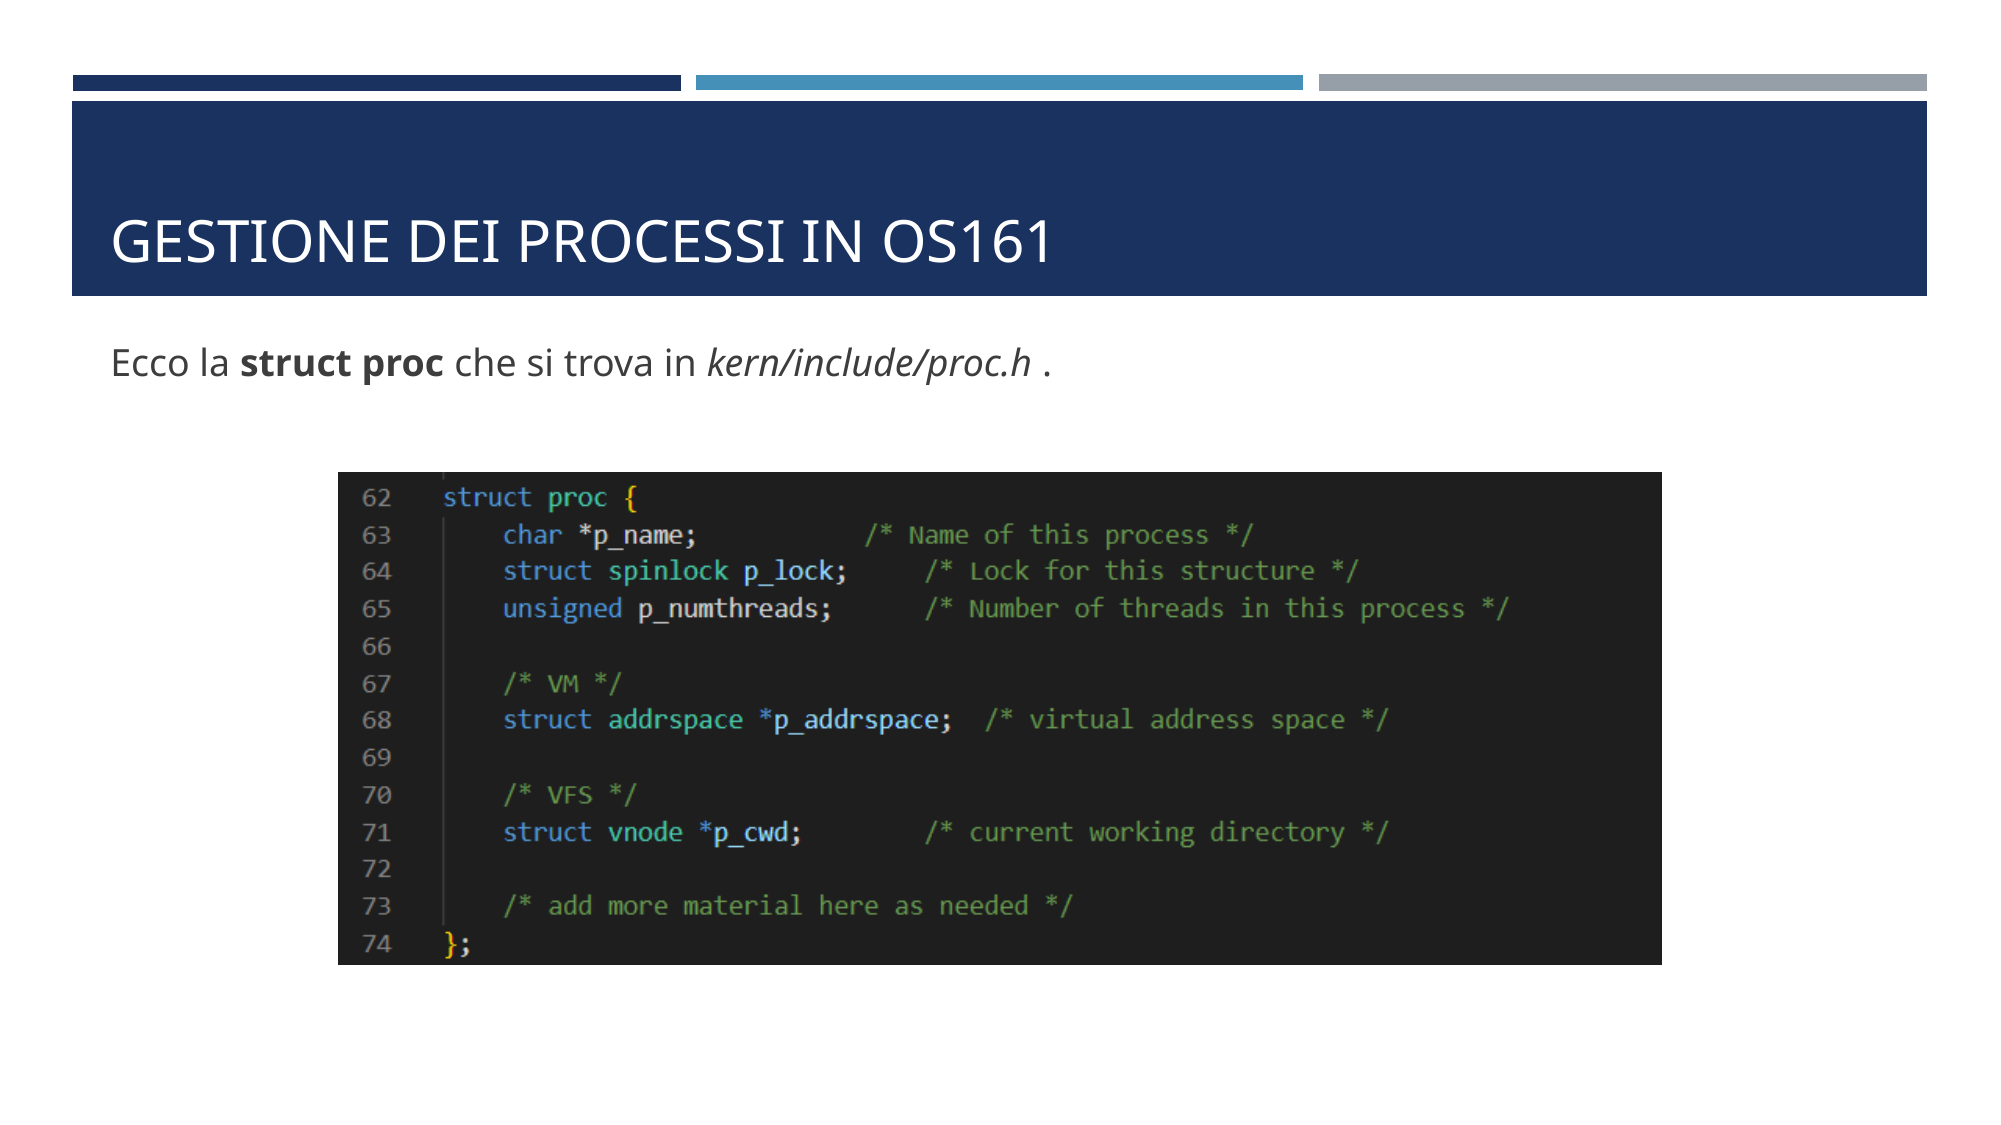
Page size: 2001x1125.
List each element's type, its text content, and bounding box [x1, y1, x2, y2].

title Gestione dei processi in os161 [95, 115, 1905, 282]
list Ecco la struct proc che si trova in kern/include/proc.h . [95, 296, 1905, 484]
picture [338, 472, 1662, 965]
